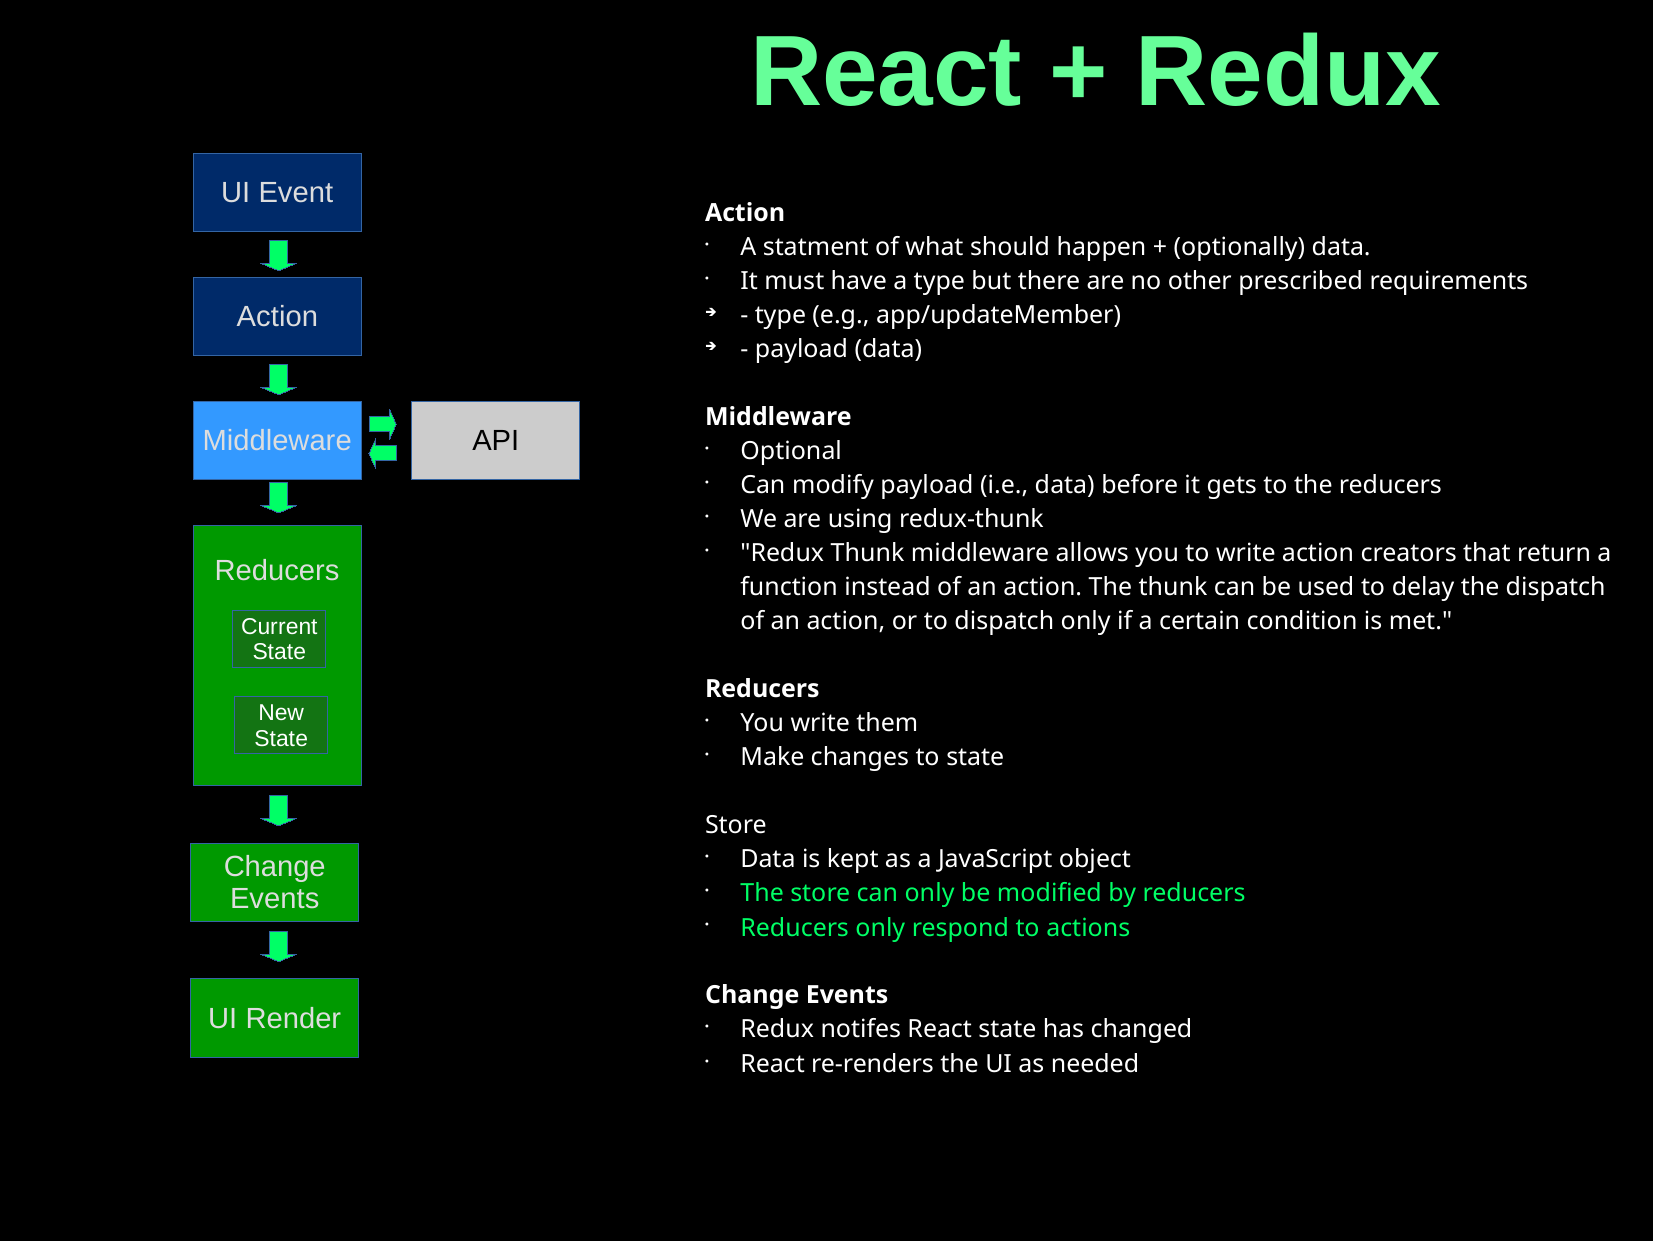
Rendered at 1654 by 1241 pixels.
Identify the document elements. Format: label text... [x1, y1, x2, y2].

text_box Current State [232, 610, 326, 668]
text_box [369, 409, 397, 440]
text_box Change Events [190, 843, 359, 922]
text_box New State [234, 696, 328, 754]
text_box Action A statment of what should happen + (optionally) data. It must have a type but there are no other prescribed requirements - type (e.g., app/updateMember) - payload (data) Middleware Optional Can modify payload (i.e., data) before it gets to the reducers We are using redux-thunk "Redux Thunk middleware allows you to write action creators that return a function instead of an action. The thunk can be used to delay the dispatch of an action, or to dispatch only if a certain condition is met." Reducers You write them Make changes to state Store Data is kept as a JavaScript object The store can only be modified by reducers Reducers only respond to actions Change Events Redux notifes React state has changed React re-renders the UI as needed [704, 194, 1614, 1022]
text_box [260, 931, 297, 962]
text_box UI Render [190, 978, 359, 1058]
text_box React + Redux [750, 15, 1501, 136]
text_box Reducers [195, 530, 359, 610]
text_box [368, 438, 397, 469]
text_box [260, 795, 297, 826]
text_box Middleware [193, 401, 362, 480]
text_box Action [193, 277, 362, 356]
text_box [260, 364, 297, 395]
text_box [193, 525, 362, 786]
text_box API [411, 401, 580, 480]
text_box [260, 240, 297, 271]
text_box UI Event [193, 153, 362, 232]
text_box [260, 482, 297, 513]
